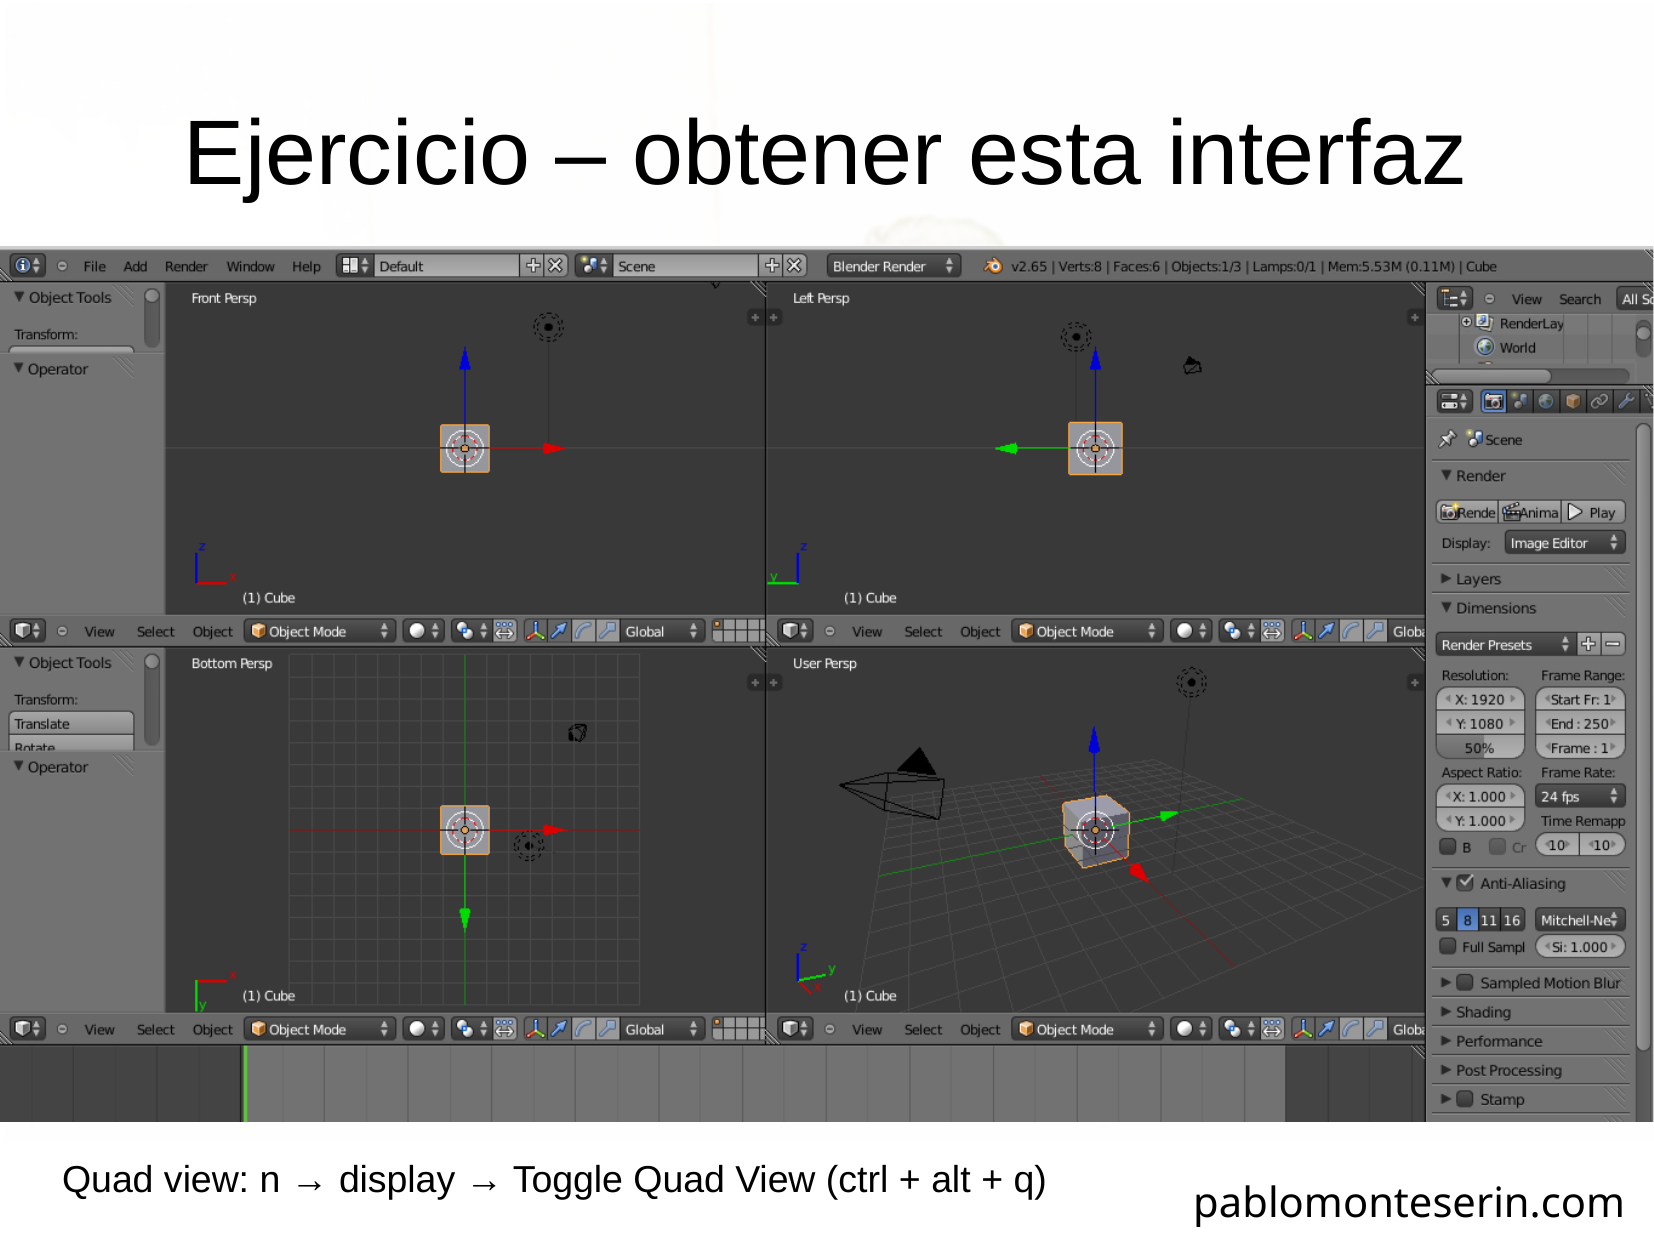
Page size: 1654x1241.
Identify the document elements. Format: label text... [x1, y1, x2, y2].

text_box Quad view: n → display → Toggle Quad View (ctrl + alt + q) [47, 1151, 1062, 1209]
title Ejercicio – obtener esta interfaz [82, 49, 1571, 246]
picture [0, 3, 1654, 1241]
